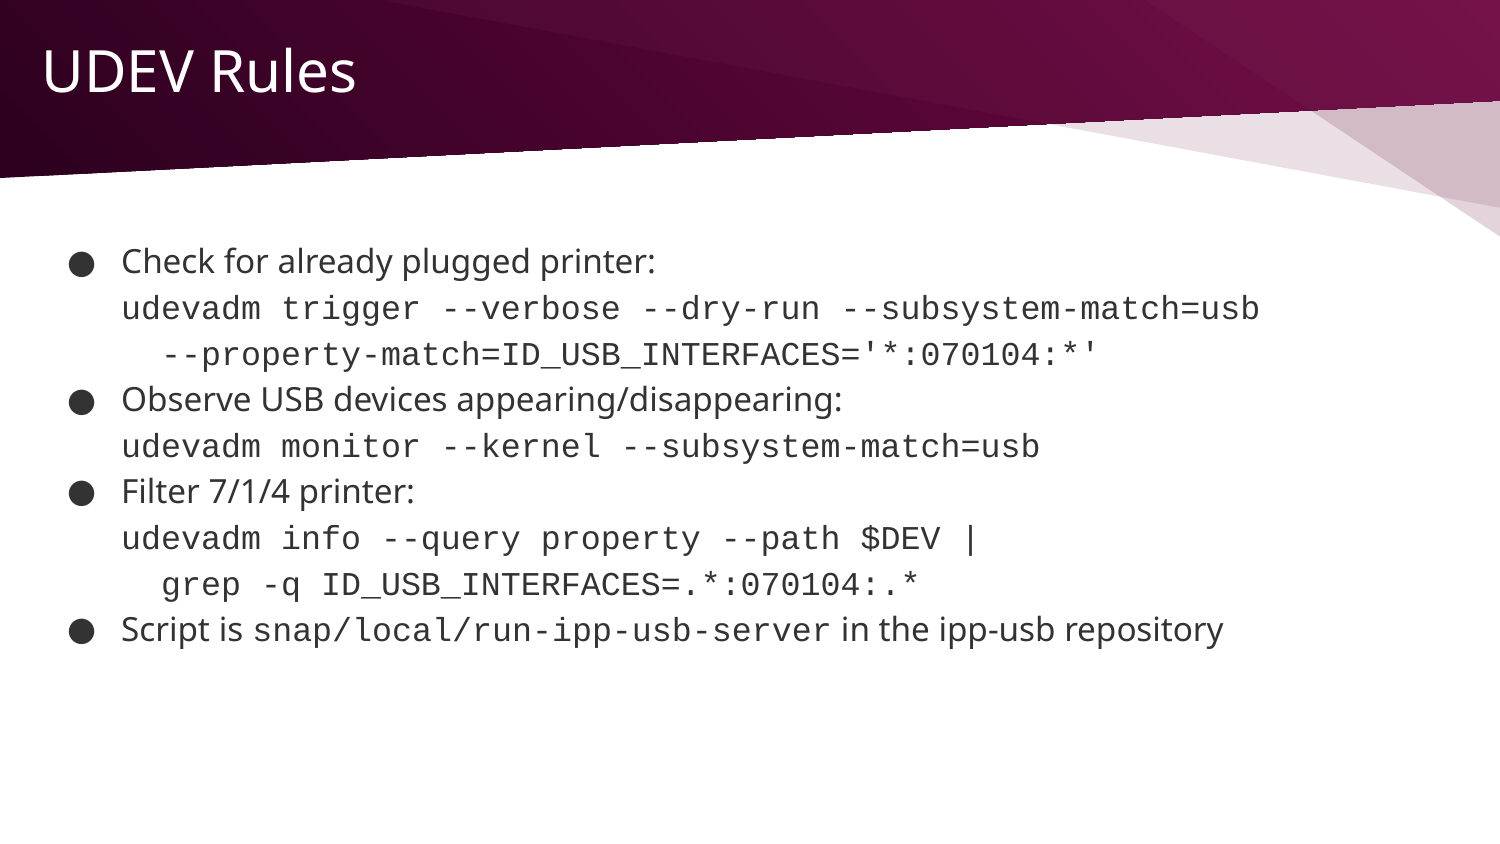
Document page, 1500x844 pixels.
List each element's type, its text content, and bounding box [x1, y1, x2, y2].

list Check for already plugged printer: udevadm trigger --verbose --dry-run --subsystem-match=usb --property-match=ID_USB_INTERFACES='*:070104:*' Observe USB devices appearing/disappearing: udevadm monitor --kernel --subsystem-match=usb Filter 7/1/4 printer: udevadm info --query property --path $DEV | grep -q ID_USB_INTERFACES=.*:070104:.* Script is snap/local/run-ipp-usb-server in the ipp-usb repository [35, 229, 1324, 789]
title UDEV Rules [41, 5, 1336, 134]
